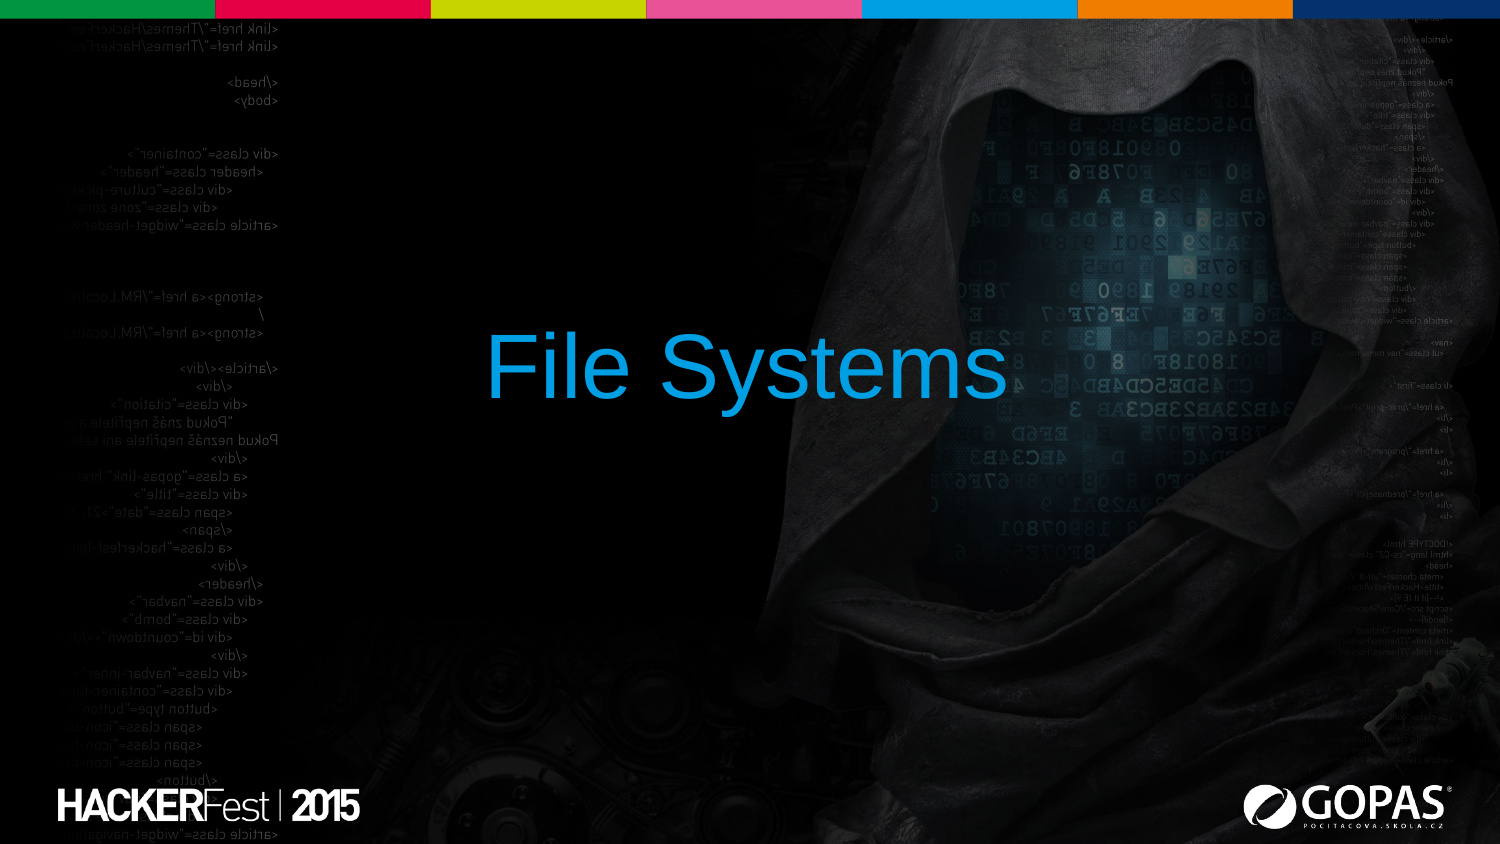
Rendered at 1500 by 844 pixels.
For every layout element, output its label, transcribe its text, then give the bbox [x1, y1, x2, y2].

picture [0, 19, 1500, 844]
text_box File Systems [287, 299, 1208, 535]
